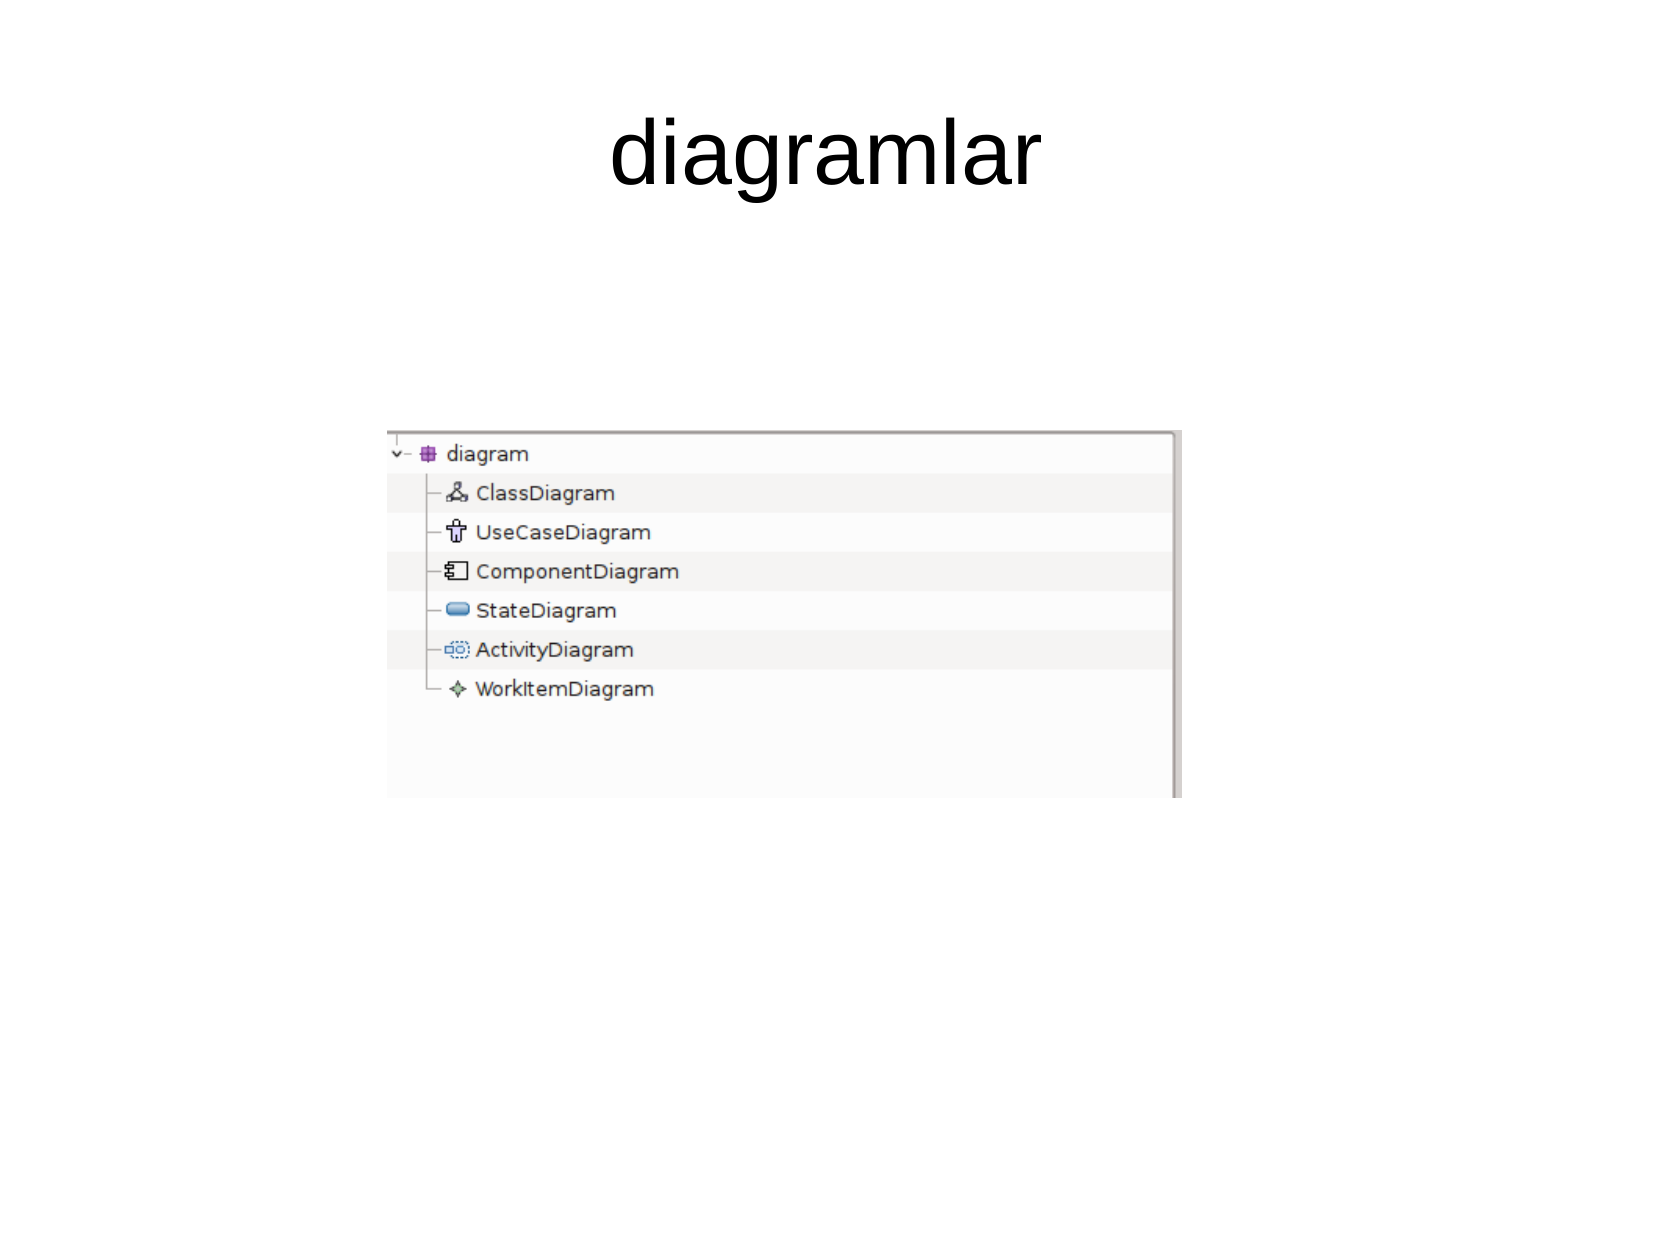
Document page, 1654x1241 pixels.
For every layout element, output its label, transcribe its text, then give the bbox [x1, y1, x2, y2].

title diagramlar [82, 49, 1571, 257]
picture [387, 430, 1182, 798]
